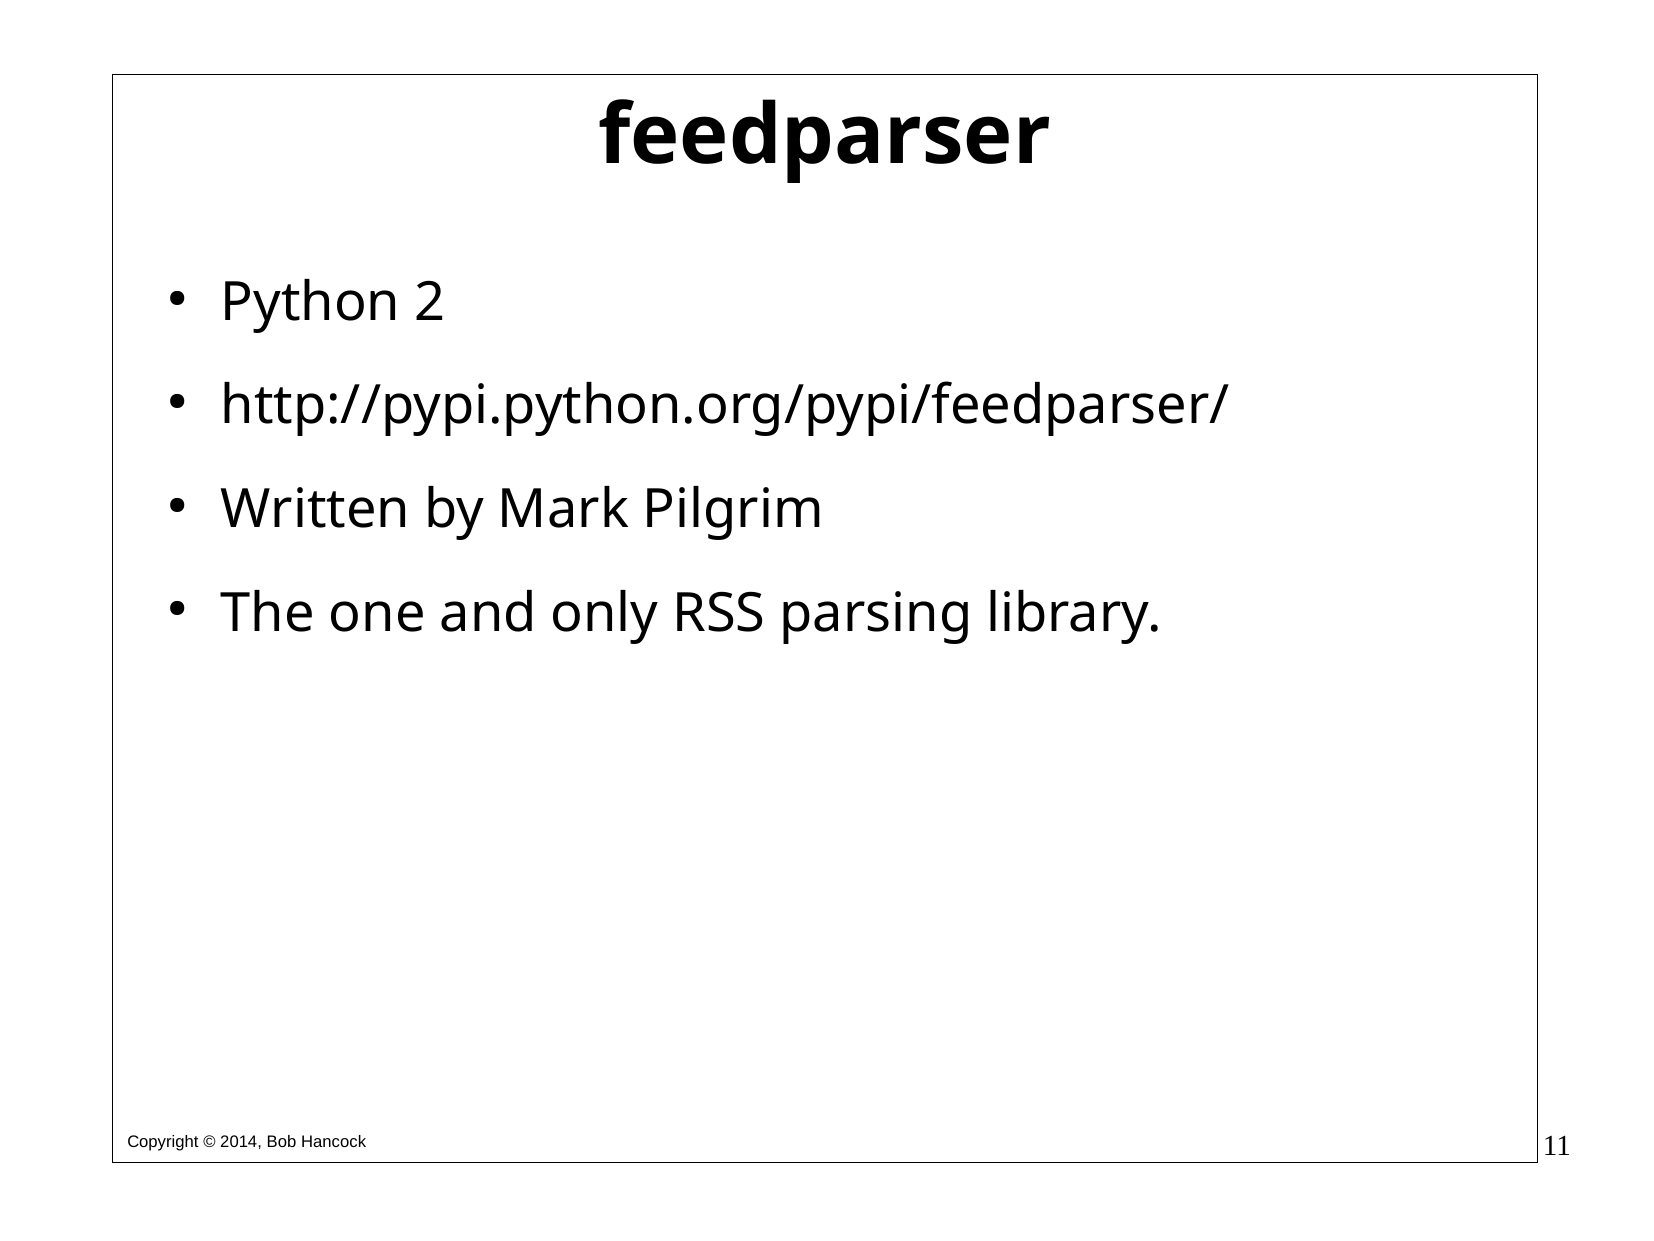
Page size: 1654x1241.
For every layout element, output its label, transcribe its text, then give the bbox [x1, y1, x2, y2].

list Python 2 http://pypi.python.org/pypi/feedparser/ Written by Mark Pilgrim The one and only RSS parsing library. [150, 262, 1501, 1126]
text_box Copyright © 2014, Bob Hancock [112, 1125, 381, 1159]
title feedparser [112, 75, 1538, 188]
